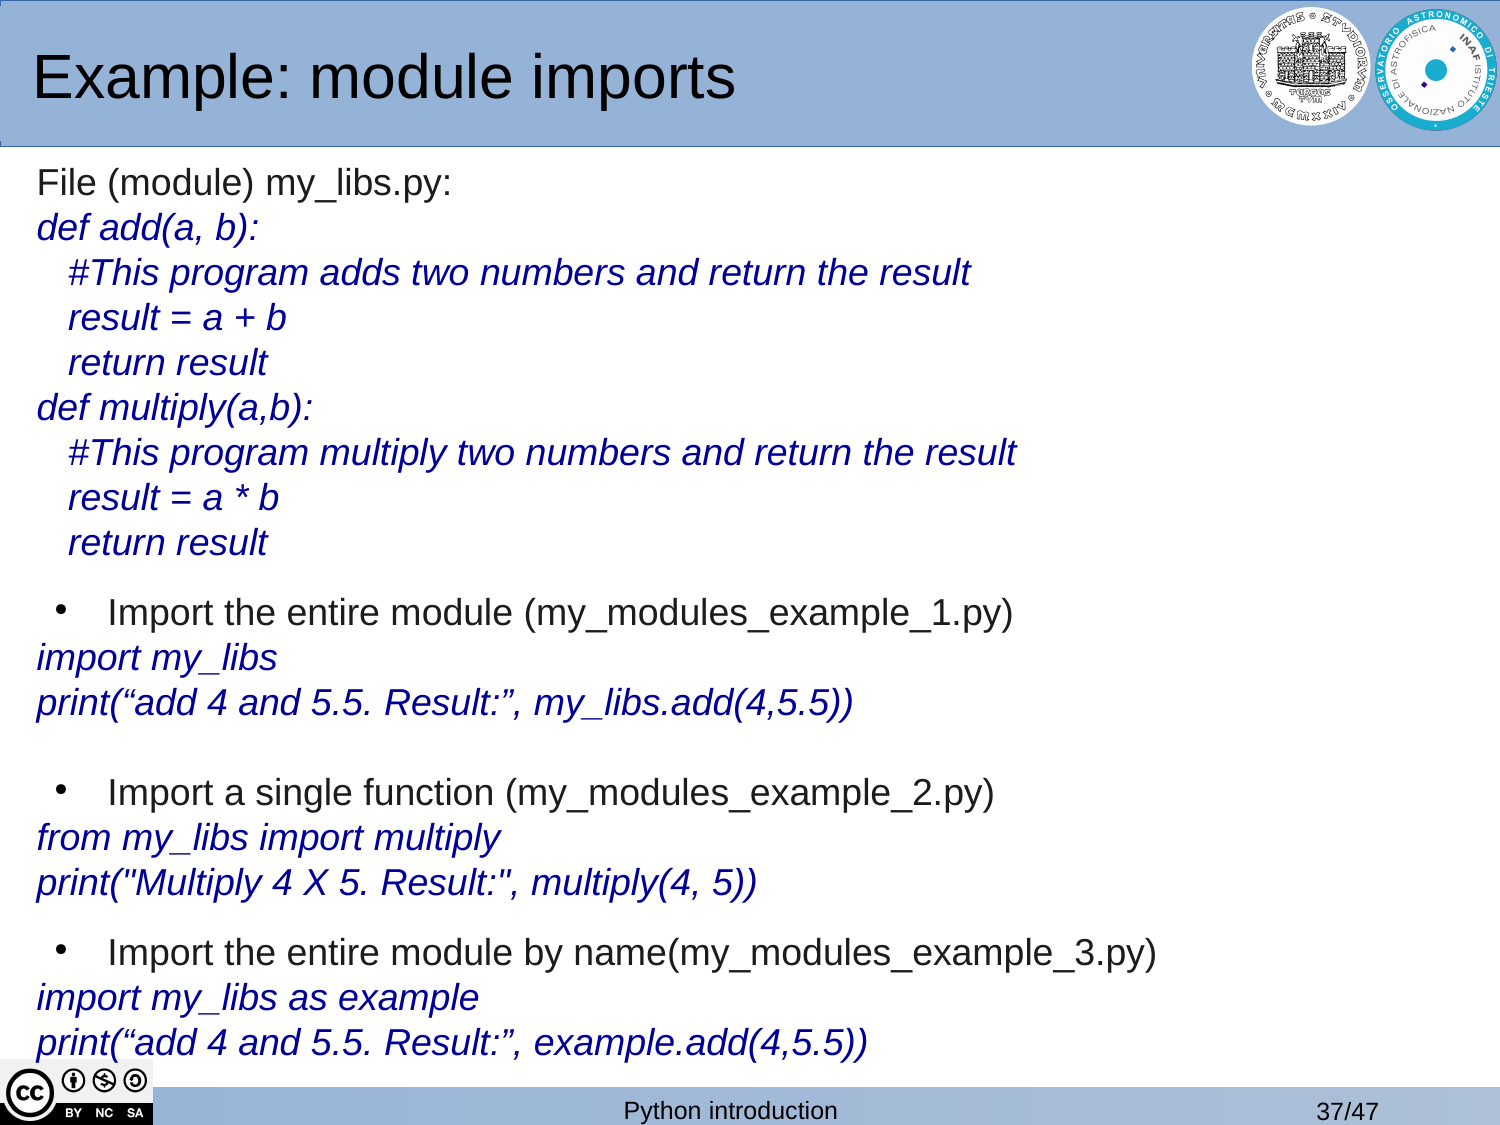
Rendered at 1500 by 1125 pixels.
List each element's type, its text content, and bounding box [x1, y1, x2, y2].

list File (module) my_libs.py: def add(a, b): #This program adds two numbers and return the result result = a + b return result def multiply(a,b): #This program multiply two numbers and return the result result = a * b return result Import the entire module (my_modules_example_1.py) import my_libs print(“add 4 and 5.5. Result:”, my_libs.add(4,5.5)) Import a single function (my_modules_example_2.py) from my_libs import multiply print("Multiply 4 X 5. Result:", multiply(4, 5)) Import the entire module by name(my_modules_example_3.py) import my_libs as example print(“add 4 and 5.5. Result:”, example.add(4,5.5)) [21, 150, 1455, 1087]
picture [1252, 0, 1500, 156]
text_box Example: module imports [0, 5, 1243, 141]
picture [0, 1059, 153, 1125]
